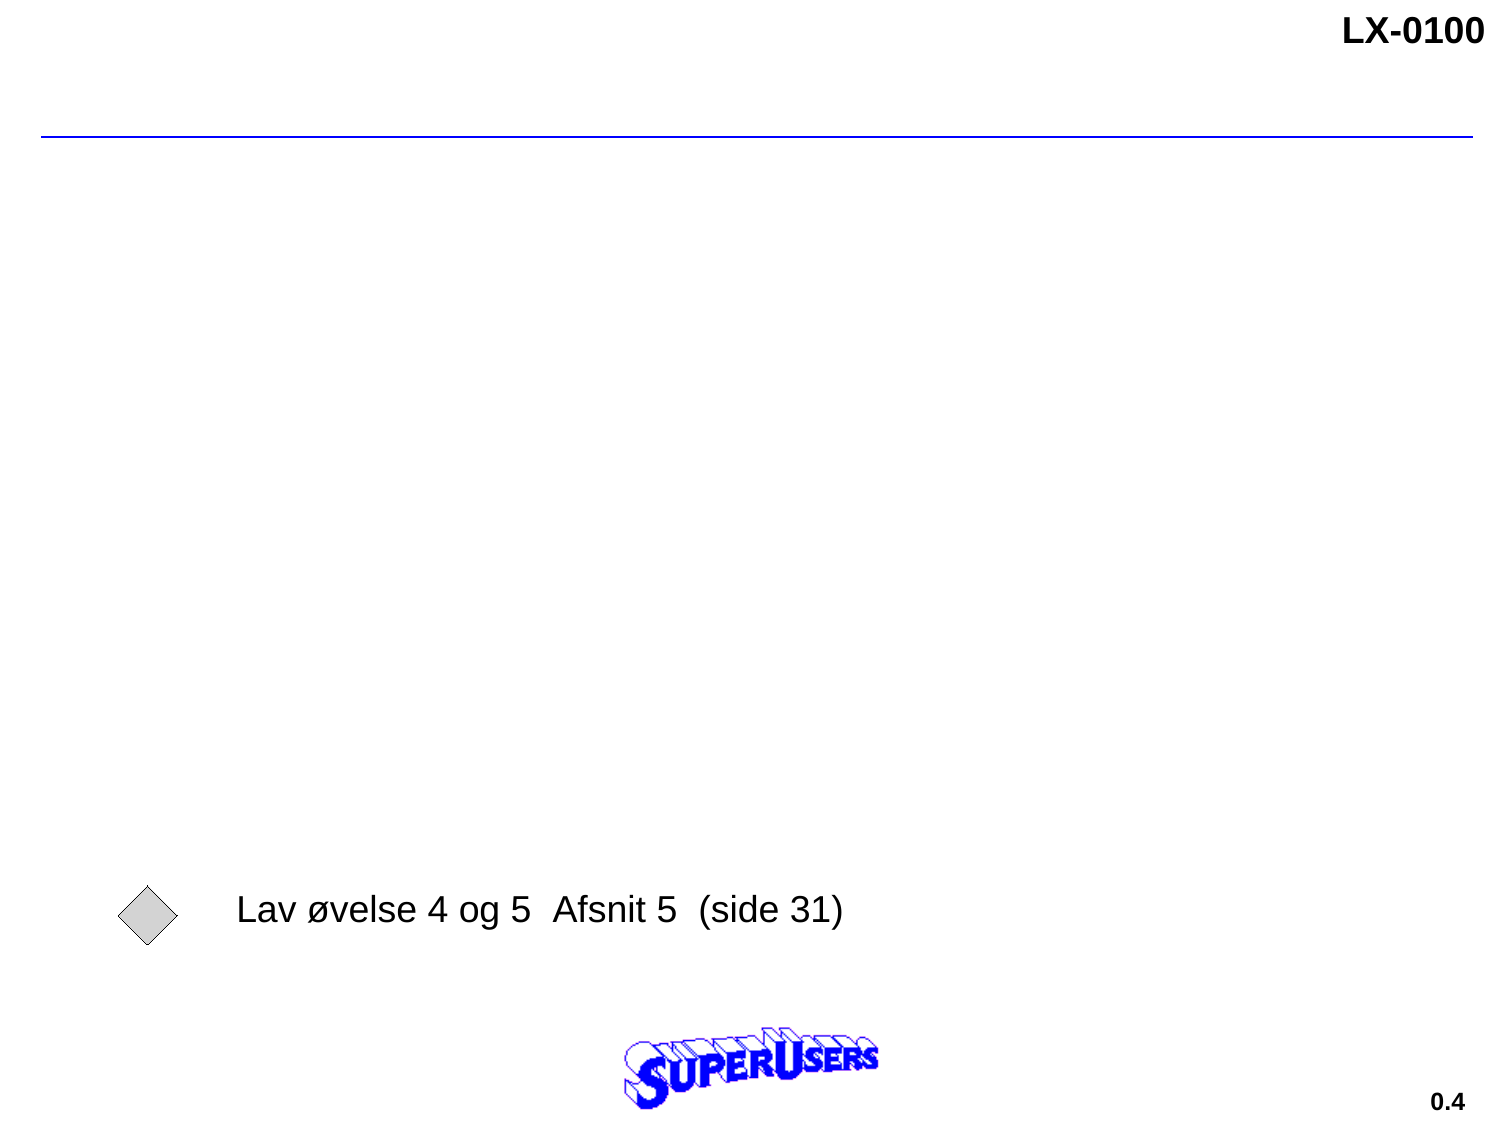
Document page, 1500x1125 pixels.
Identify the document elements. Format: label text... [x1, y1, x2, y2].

text_box [118, 885, 178, 945]
text_box Lav øvelse 4 og 5 Afsnit 5 (side 31) [236, 885, 951, 933]
picture [620, 1023, 880, 1111]
